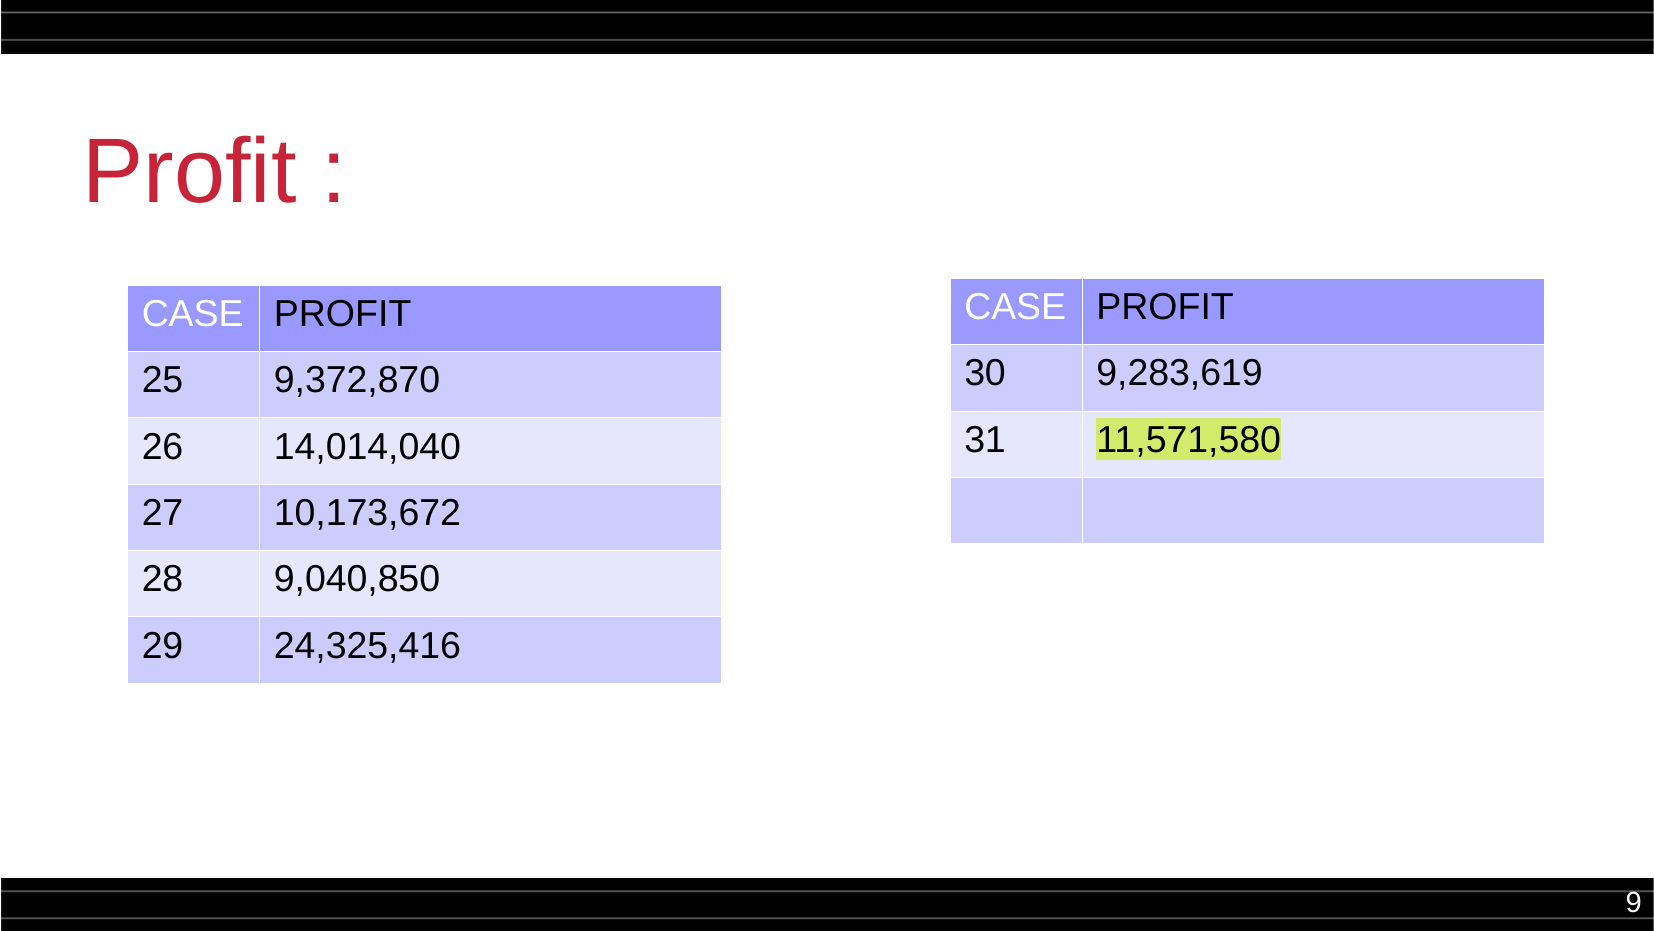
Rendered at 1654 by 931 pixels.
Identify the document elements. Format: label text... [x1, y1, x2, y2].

table_cell 30 [951, 345, 1082, 411]
table_cell 24,325,416 [260, 617, 721, 683]
table_cell 28 [128, 551, 259, 616]
table_cell 25 [128, 352, 259, 417]
table_cell 27 [128, 485, 259, 550]
table_cell 9,283,619 [1083, 345, 1544, 411]
table_cell [1083, 478, 1544, 543]
title Profit : [82, 92, 1571, 249]
table_cell 9,372,870 [260, 352, 721, 417]
table_cell 26 [128, 418, 259, 484]
table_cell 9,040,850 [260, 551, 721, 616]
table_cell 10,173,672 [260, 485, 721, 550]
picture [1, 0, 1654, 54]
table_header PROFIT [260, 286, 721, 351]
table_header CASE [128, 286, 259, 351]
table_header PROFIT [1083, 279, 1544, 344]
table_cell 11,571,580 [1083, 412, 1544, 477]
table_header CASE [951, 279, 1082, 344]
table_cell 29 [128, 617, 259, 683]
picture [1, 878, 1654, 931]
table_cell [951, 478, 1082, 543]
table_cell 14,014,040 [260, 418, 721, 484]
table_cell 31 [951, 412, 1082, 477]
